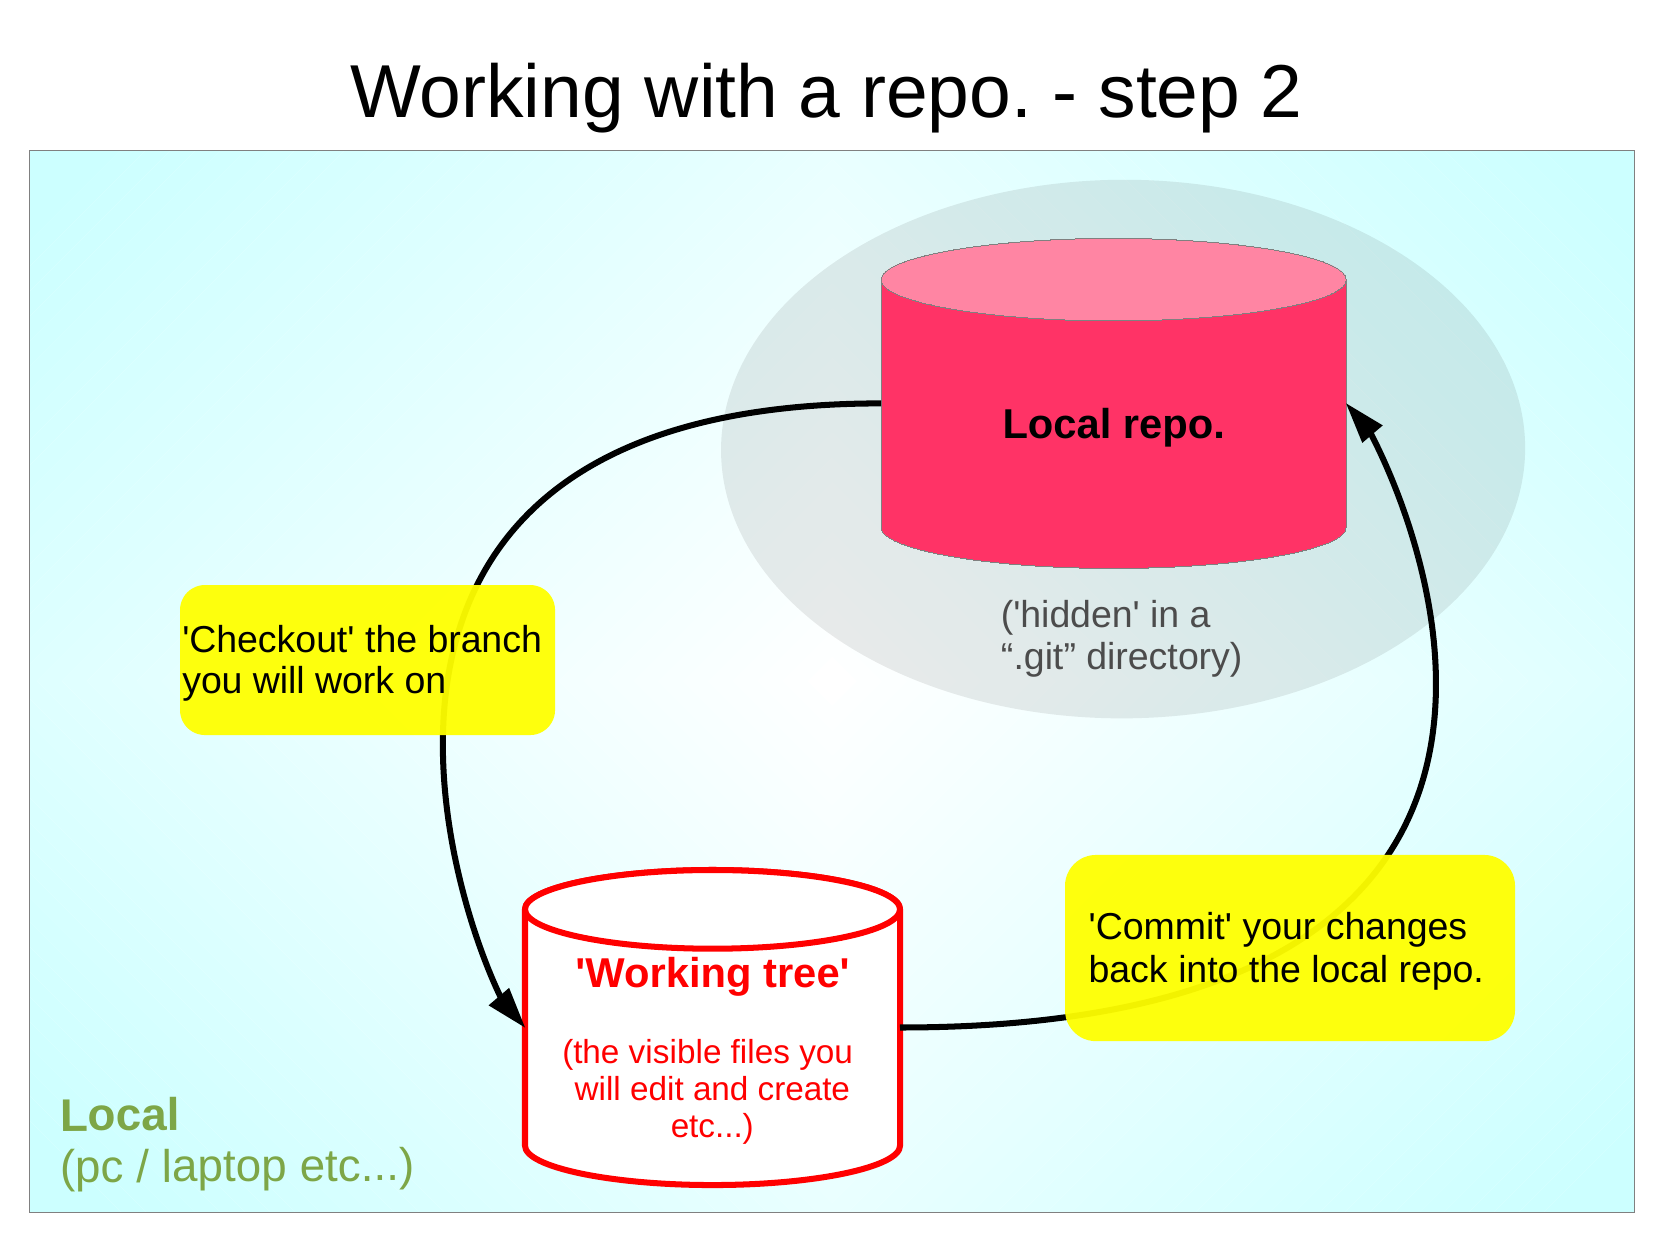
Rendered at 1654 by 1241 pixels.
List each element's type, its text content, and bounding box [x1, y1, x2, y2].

text_box Local repo. [881, 281, 1347, 569]
text_box ('hidden' in a “.git” directory) [986, 586, 1258, 719]
text_box Local (pc / laptop etc...) [44, 1079, 430, 1200]
text_box 'Working tree' (the visible files you will edit and create etc...) [525, 910, 901, 1186]
title Working with a repo. - step 2 [82, 0, 1571, 196]
text_box [29, 150, 1635, 1213]
text_box 'Checkout' the branch you will work on [180, 585, 556, 736]
text_box 'Commit' your changes back into the local repo. [1065, 854, 1516, 1042]
